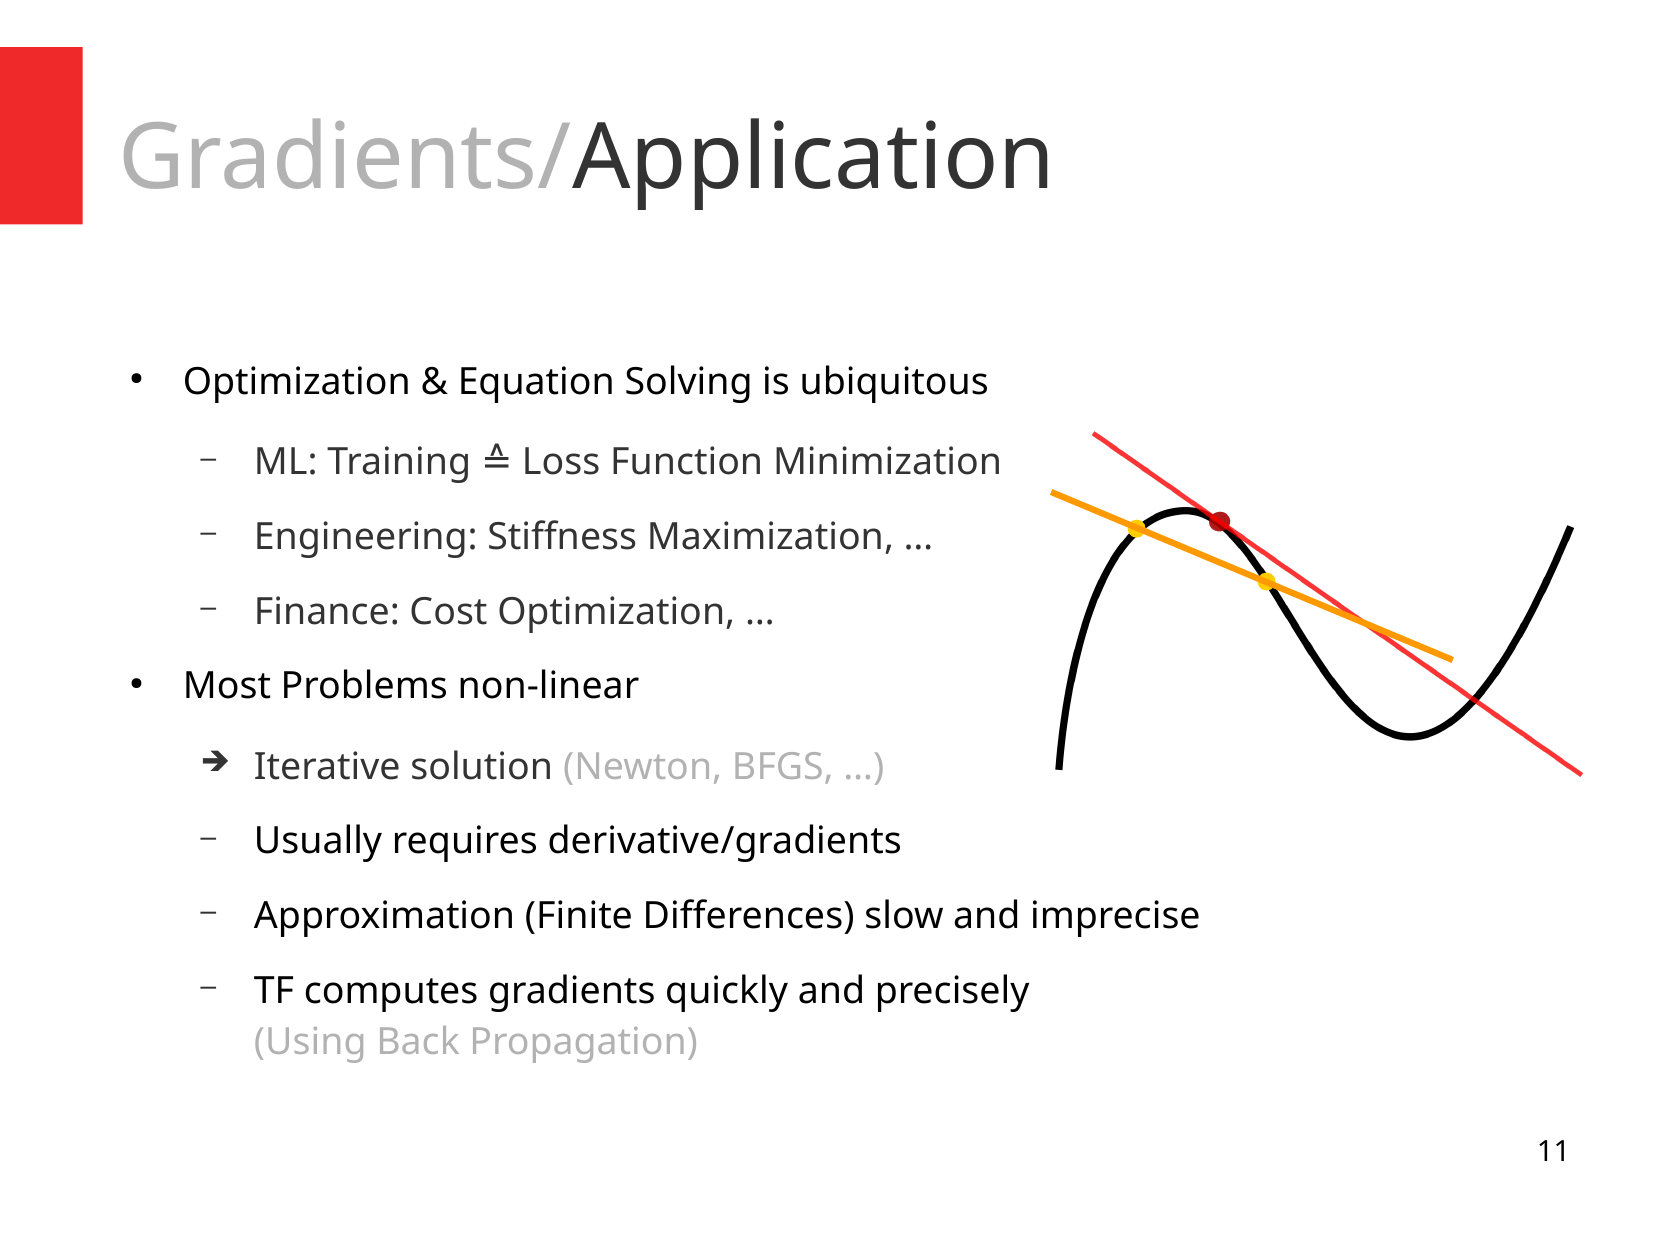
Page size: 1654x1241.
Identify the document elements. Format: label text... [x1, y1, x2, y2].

picture [1051, 425, 1592, 804]
text_box [1260, 572, 1276, 582]
text_box [1257, 582, 1272, 591]
list Optimization & Equation Solving is ubiquitous ML: Training ≙ Loss Function Minimization Engineering: Stiffness Maximization, … Finance: Cost Optimization, … Most Problems non-linear Iterative solution (Newton, BFGS, …) Usually requires derivative/gradients Approximation (Finite Differences) slow and imprecise TF computes gradients quickly and precisely (Using Back Propagation) [112, 354, 1529, 1074]
title Gradients/Application [118, 49, 1571, 257]
text_box [1131, 519, 1146, 527]
text_box [1127, 528, 1143, 538]
